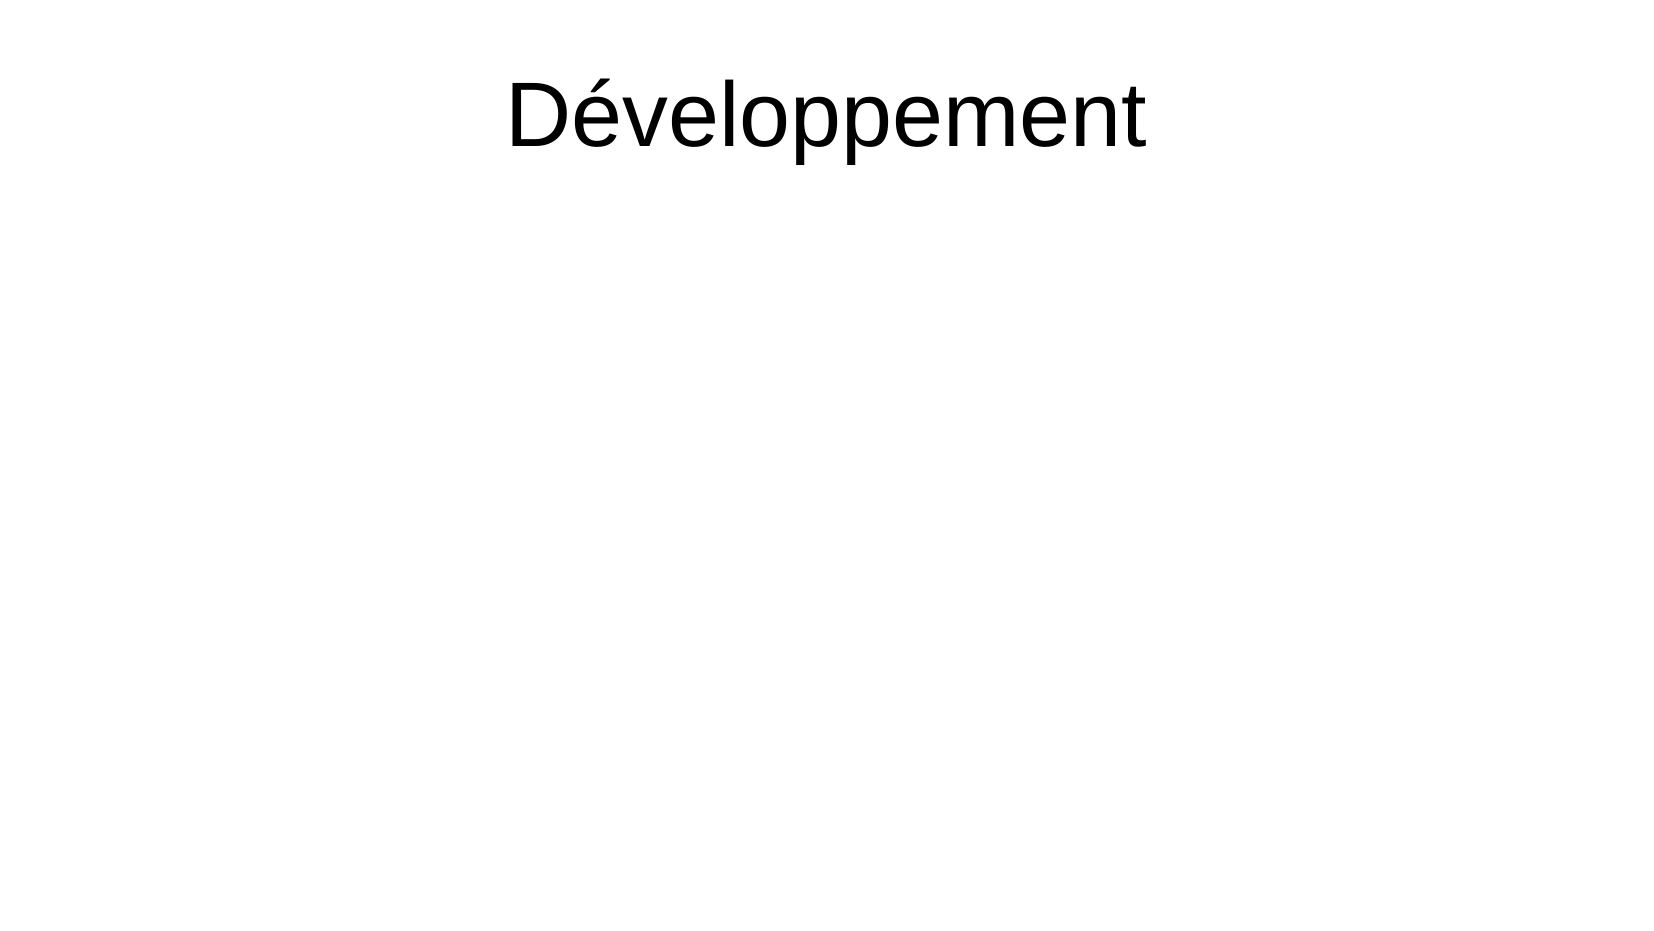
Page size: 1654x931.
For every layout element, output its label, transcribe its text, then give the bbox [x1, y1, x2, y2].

title Développement [82, 37, 1571, 193]
